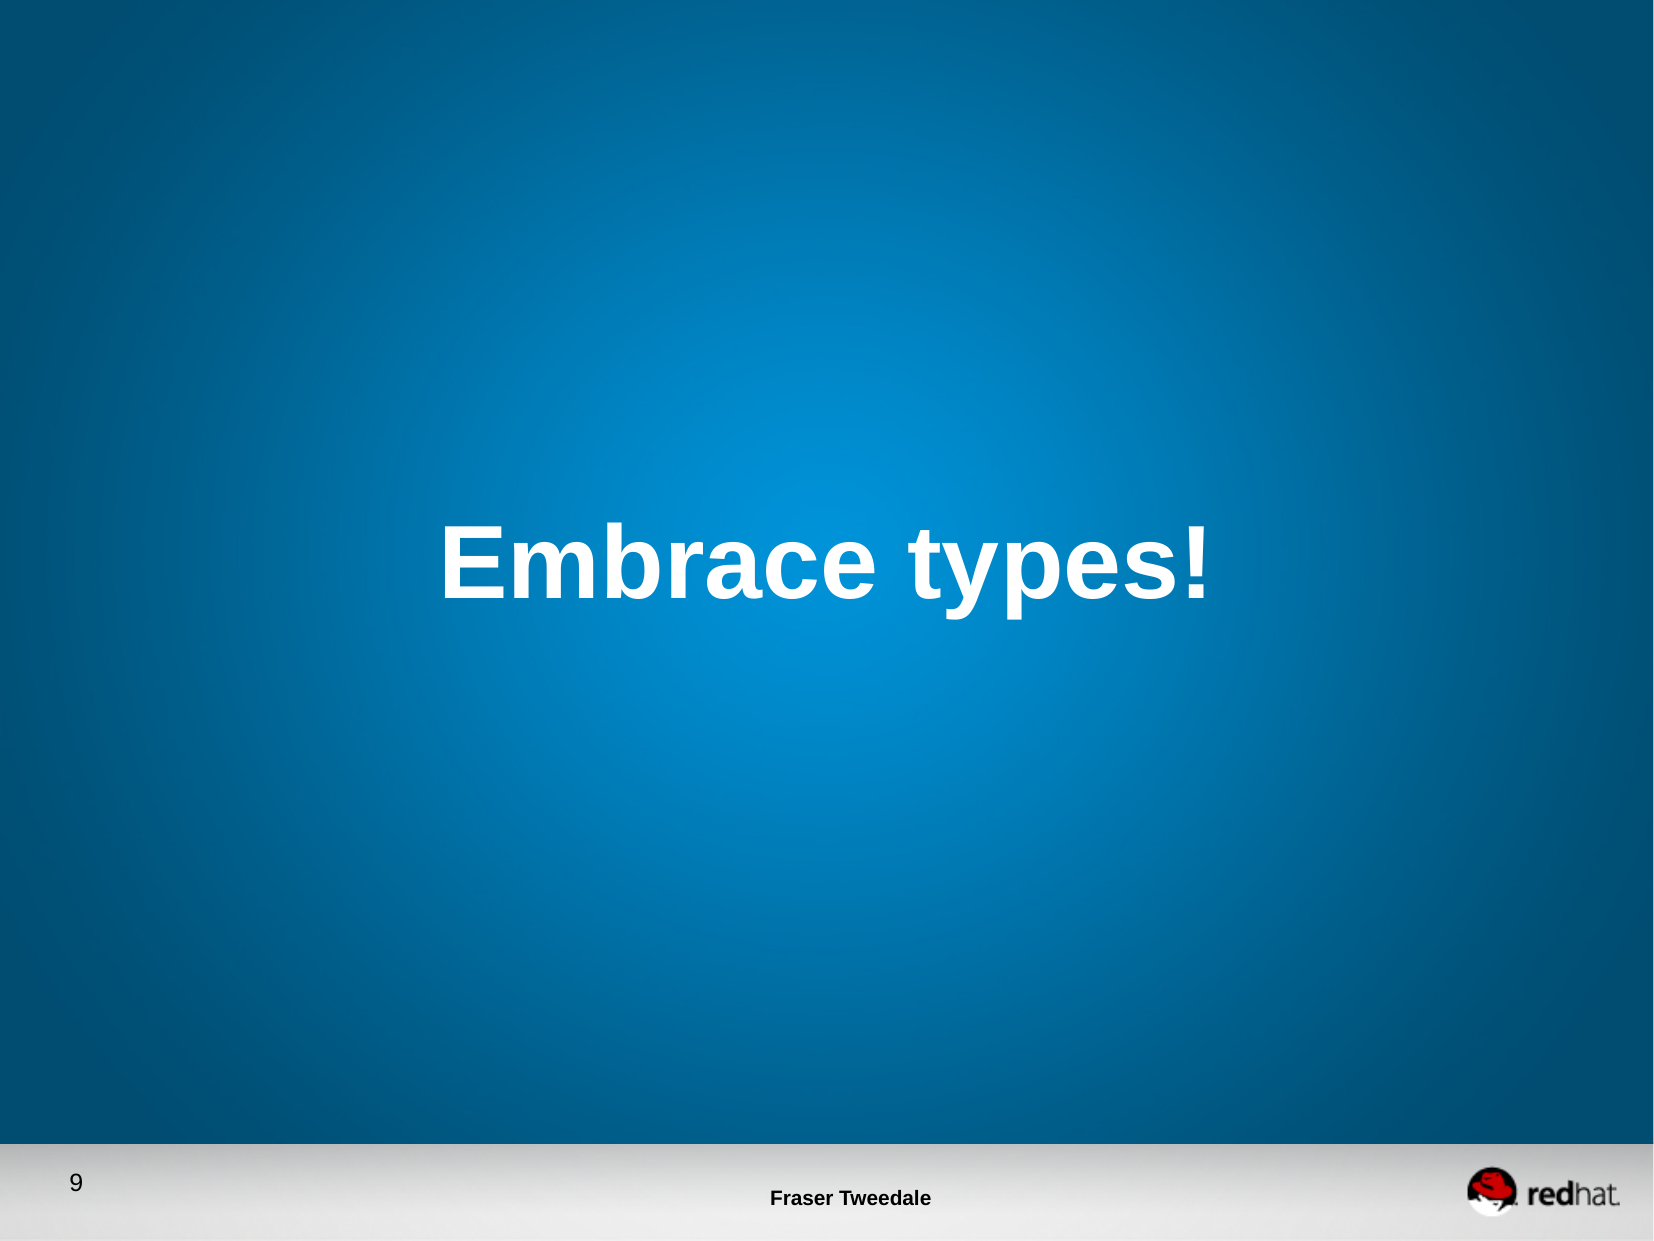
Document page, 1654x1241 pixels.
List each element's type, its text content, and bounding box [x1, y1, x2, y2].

title Embrace types! [82, 262, 1571, 862]
picture [0, 1145, 1654, 1241]
